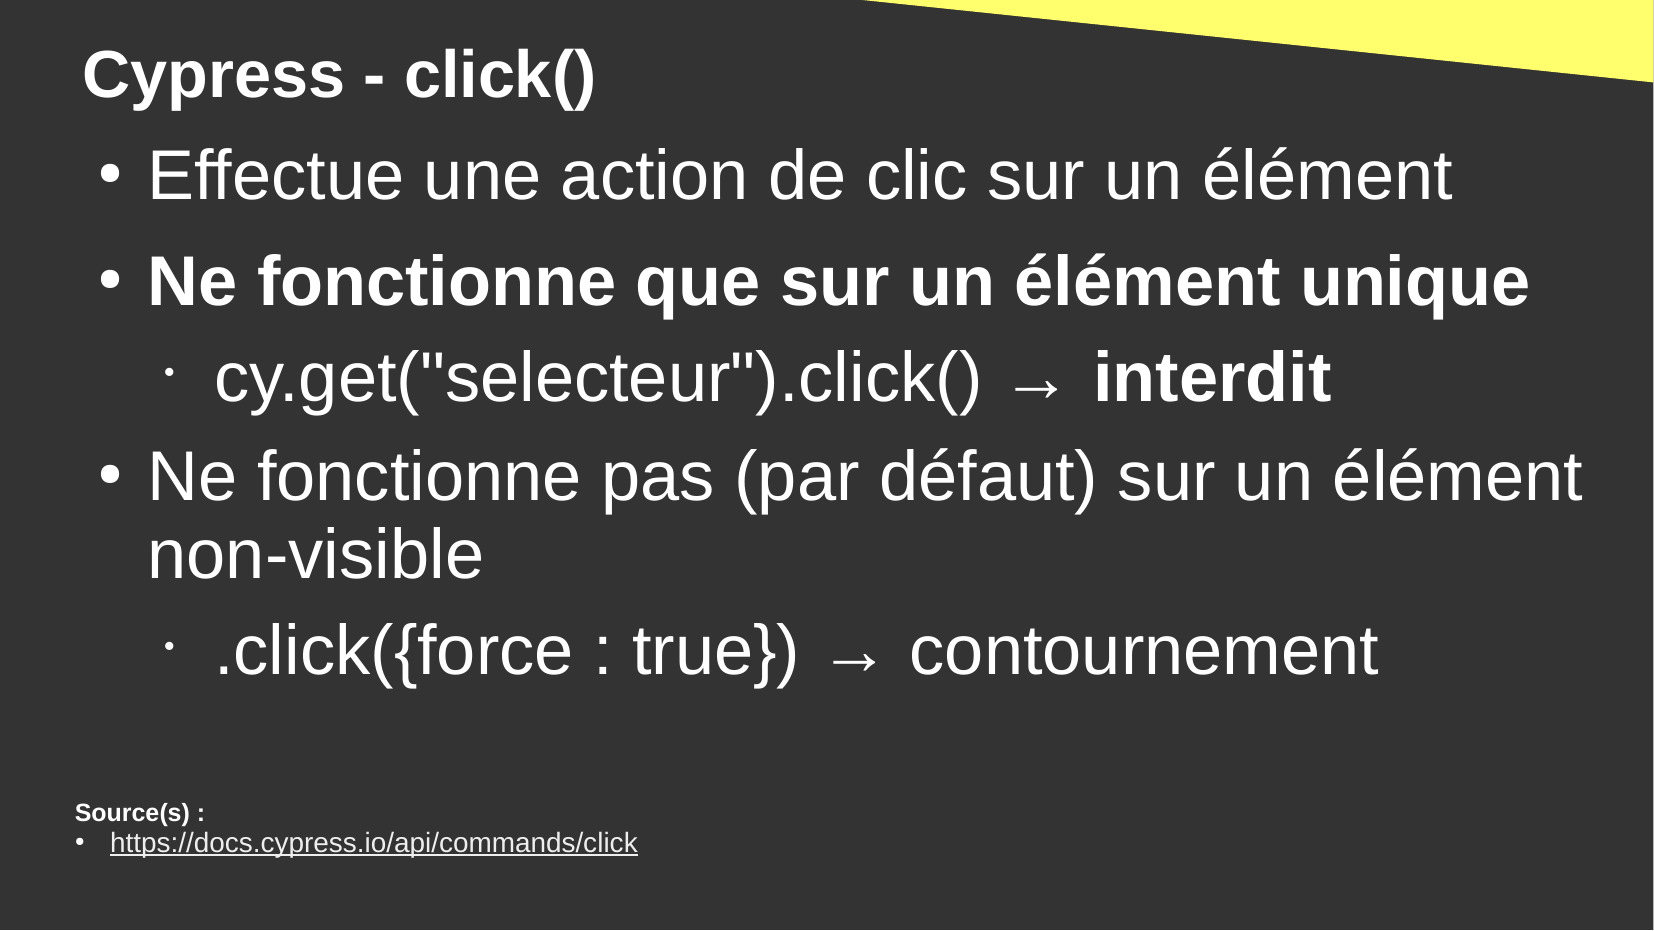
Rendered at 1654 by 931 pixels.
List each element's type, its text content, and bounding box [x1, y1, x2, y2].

text_box [862, 0, 1654, 83]
title Cypress - click() [82, 37, 799, 114]
list Effectue une action de clic sur un élément Ne fonctionne que sur un élément unique cy.get("selecteur").click() → interdit Ne fonctionne pas (par défaut) sur un élément non-visible .click({force : true}) → contournement [80, 135, 1619, 697]
text_box Source(s) : https://docs.cypress.io/api/commands/click [60, 791, 1546, 877]
